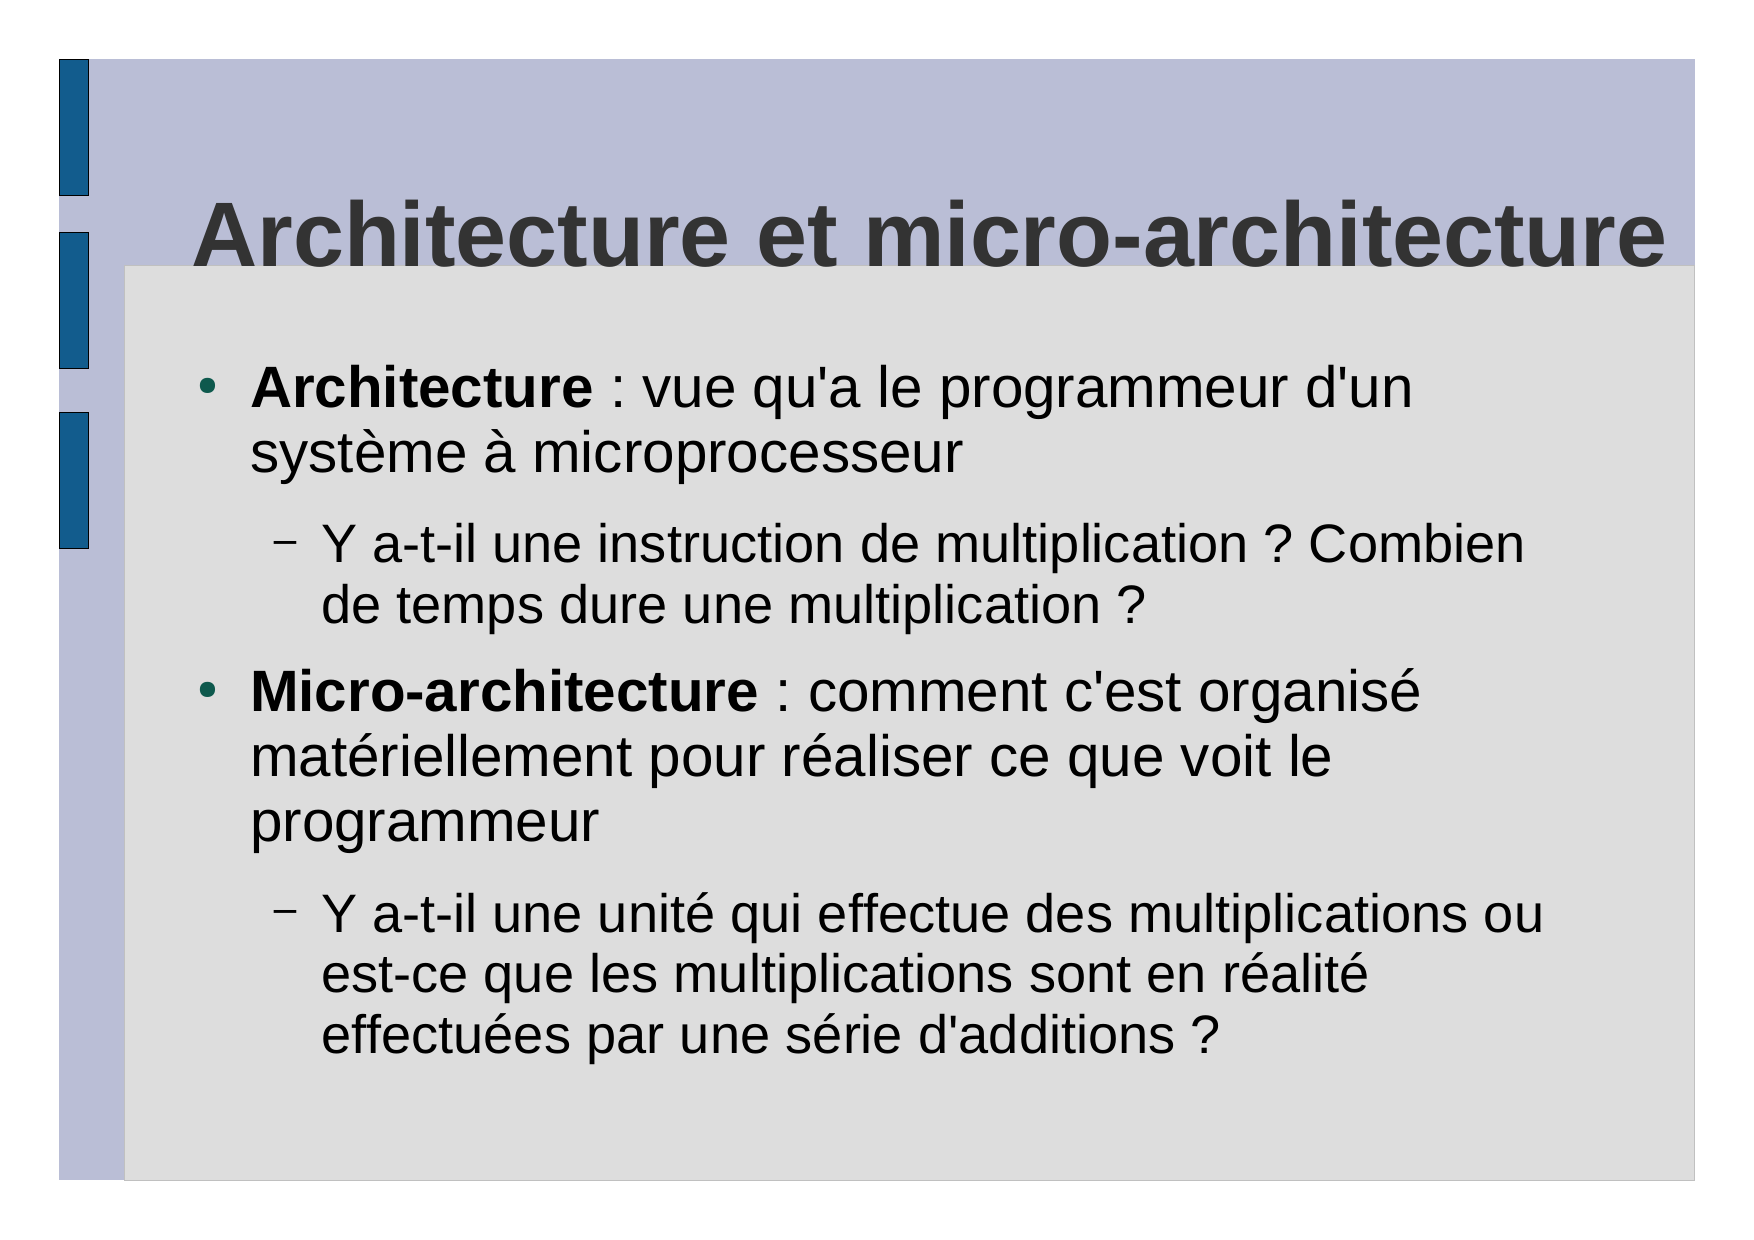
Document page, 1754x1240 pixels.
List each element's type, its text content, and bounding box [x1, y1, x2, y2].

title Architecture et micro-architecture [177, 141, 1684, 329]
list Architecture : vue qu'a le programmeur d'un système à microprocesseur Y a-t-il une instruction de multiplication ? Combien de temps dure une multiplication ? Micro-architecture : comment c'est organisé matériellement pour réaliser ce que voit le programmeur Y a-t-il une unité qui effectue des multiplications ou est-ce que les multiplications sont en réalité effectuées par une série d'additions ? [179, 354, 1577, 1153]
